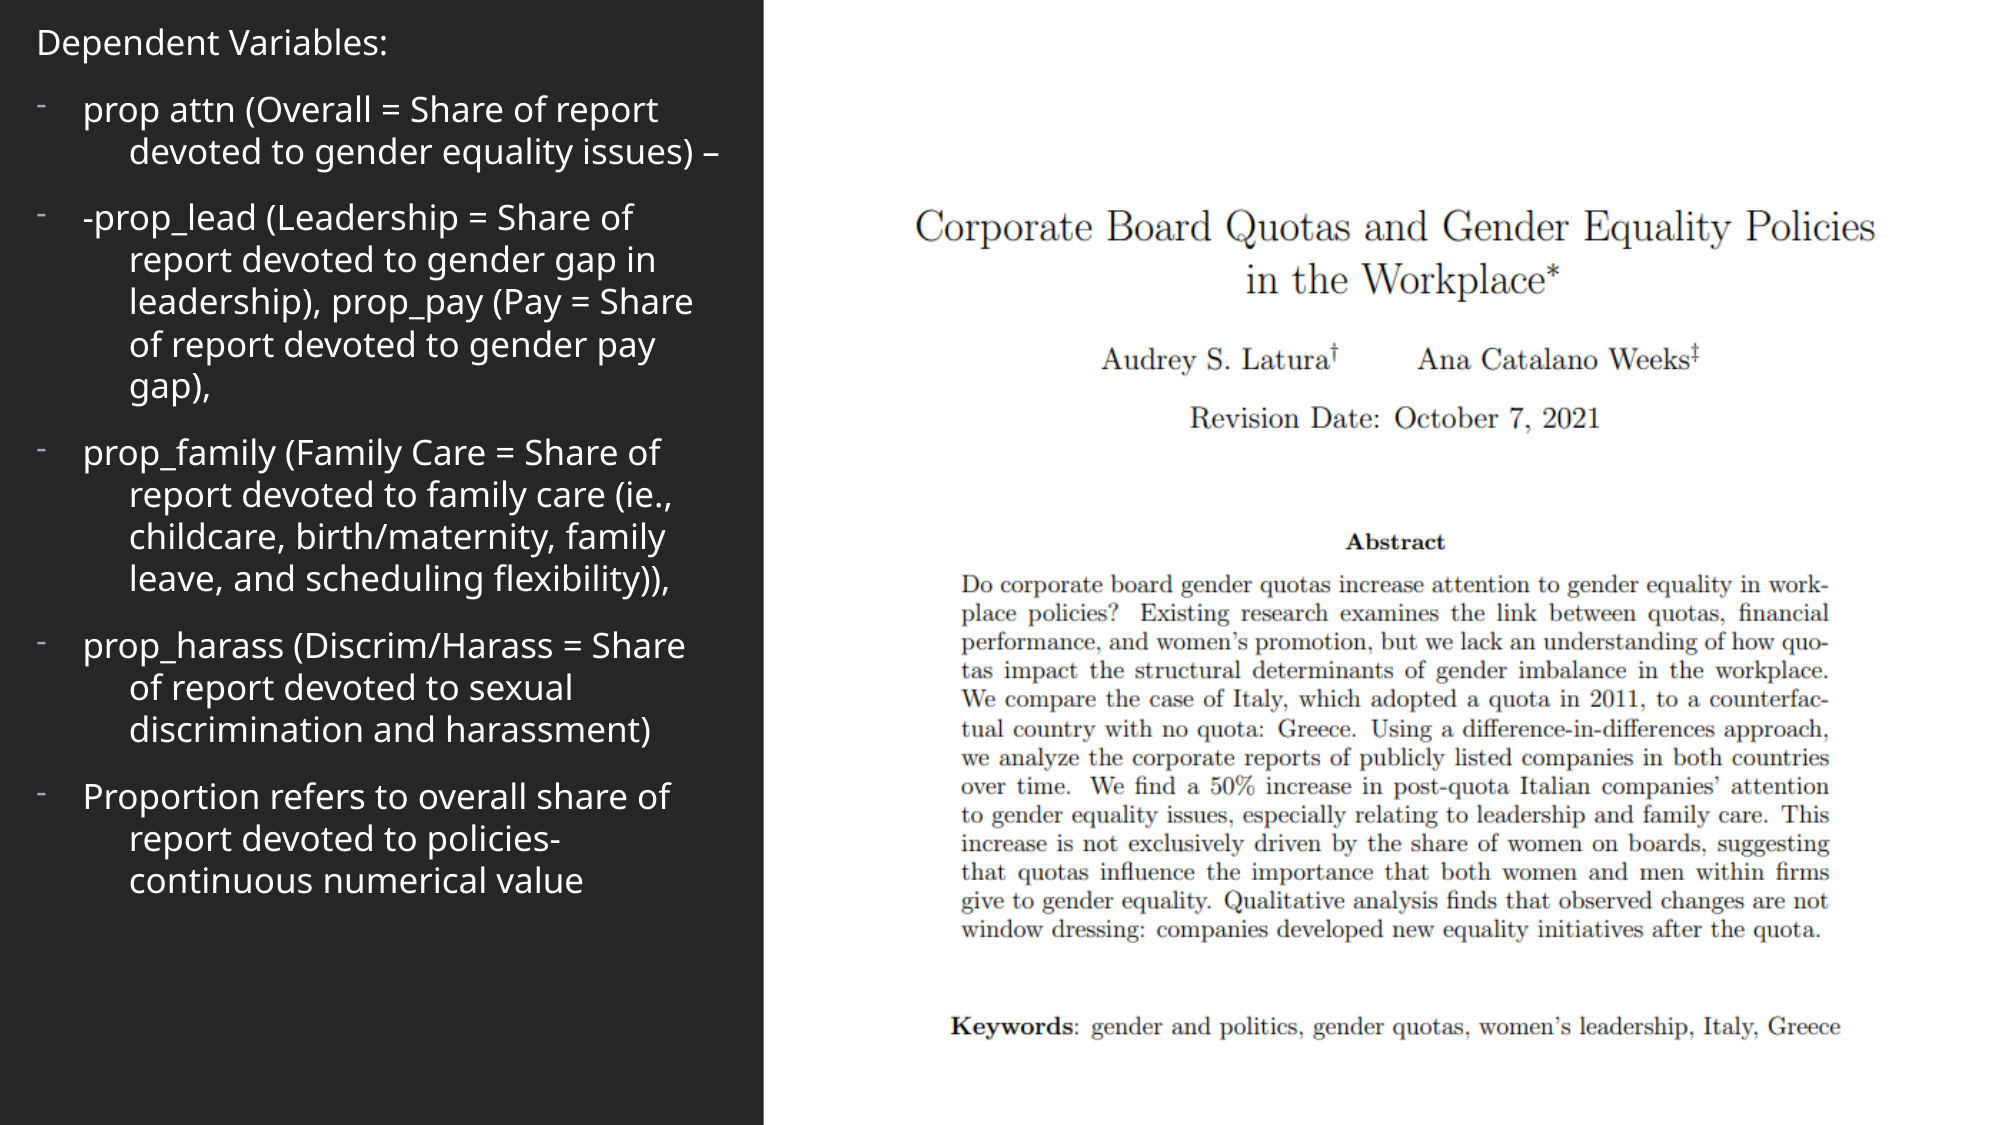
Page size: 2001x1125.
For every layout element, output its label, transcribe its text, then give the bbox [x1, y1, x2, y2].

picture [887, 120, 1895, 1076]
list Dependent Variables: prop attn (Overall = Share of report devoted to gender equality issues) – -prop_lead (Leadership = Share of report devoted to gender gap in leadership), prop_pay (Pay = Share of report devoted to gender pay gap), prop_family (Family Care = Share of report devoted to family care (ie., childcare, birth/maternity, family leave, and scheduling flexibility)), prop_harass (Discrim/Harass = Share of report devoted to sexual discrimination and harassment) Proportion refers to overall share of report devoted to policies- continuous numerical value [21, 12, 736, 933]
